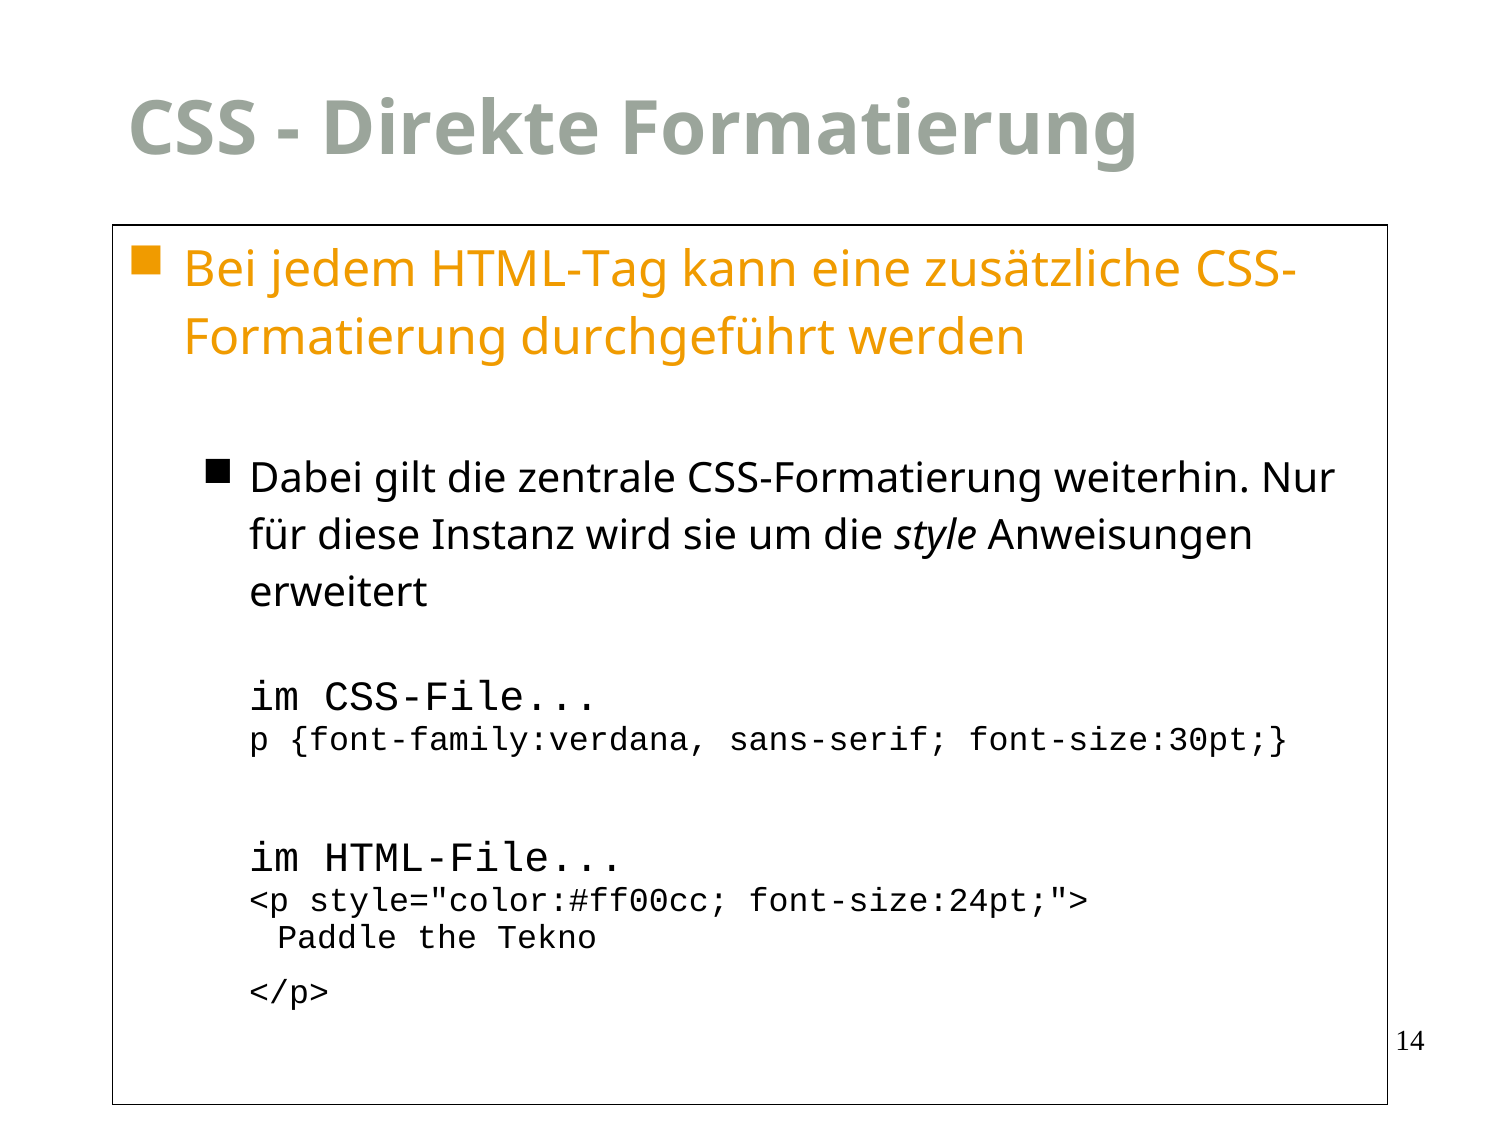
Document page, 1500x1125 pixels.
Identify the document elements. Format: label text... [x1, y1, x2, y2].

list Bei jedem HTML-Tag kann eine zusätzliche CSS-Formatierung durchgeführt werden Dabei gilt die zentrale CSS-Formatierung weiterhin. Nur für diese Instanz wird sie um die style Anweisungen erweitert im CSS-File... p {font-family:verdana, sans-serif; font-size:30pt;} im HTML-File... <p style="color:#ff00cc; font-size:24pt;"> Paddle the Tekno </p> [112, 224, 1388, 1047]
title CSS - Direkte Formatierung [112, 71, 1388, 179]
